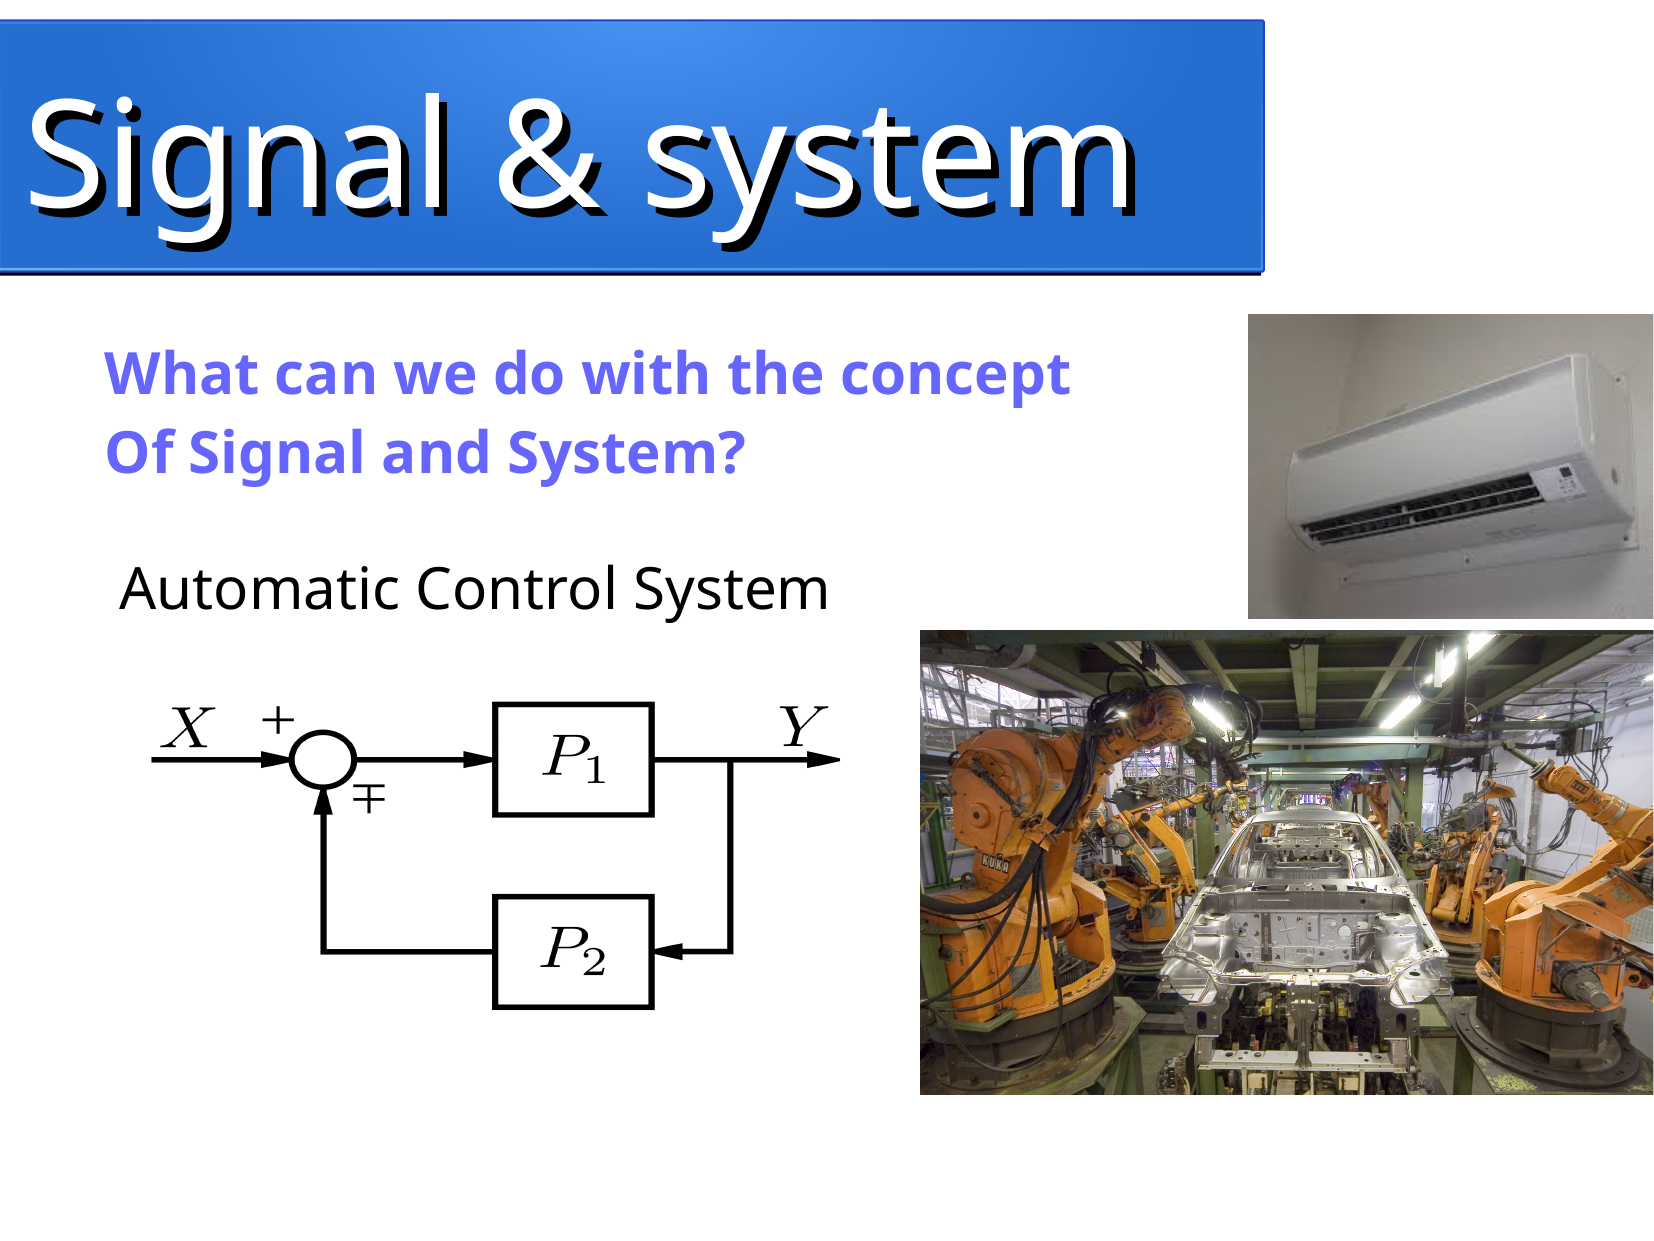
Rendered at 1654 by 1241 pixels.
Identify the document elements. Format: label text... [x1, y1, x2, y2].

title Signal & system [23, 0, 1323, 325]
picture [1248, 314, 1654, 619]
picture [920, 630, 1654, 1096]
picture [120, 691, 871, 1021]
text_box What can we do with the concept Of Signal and System? [90, 325, 1216, 476]
text_box Automatic Control System [105, 540, 899, 623]
